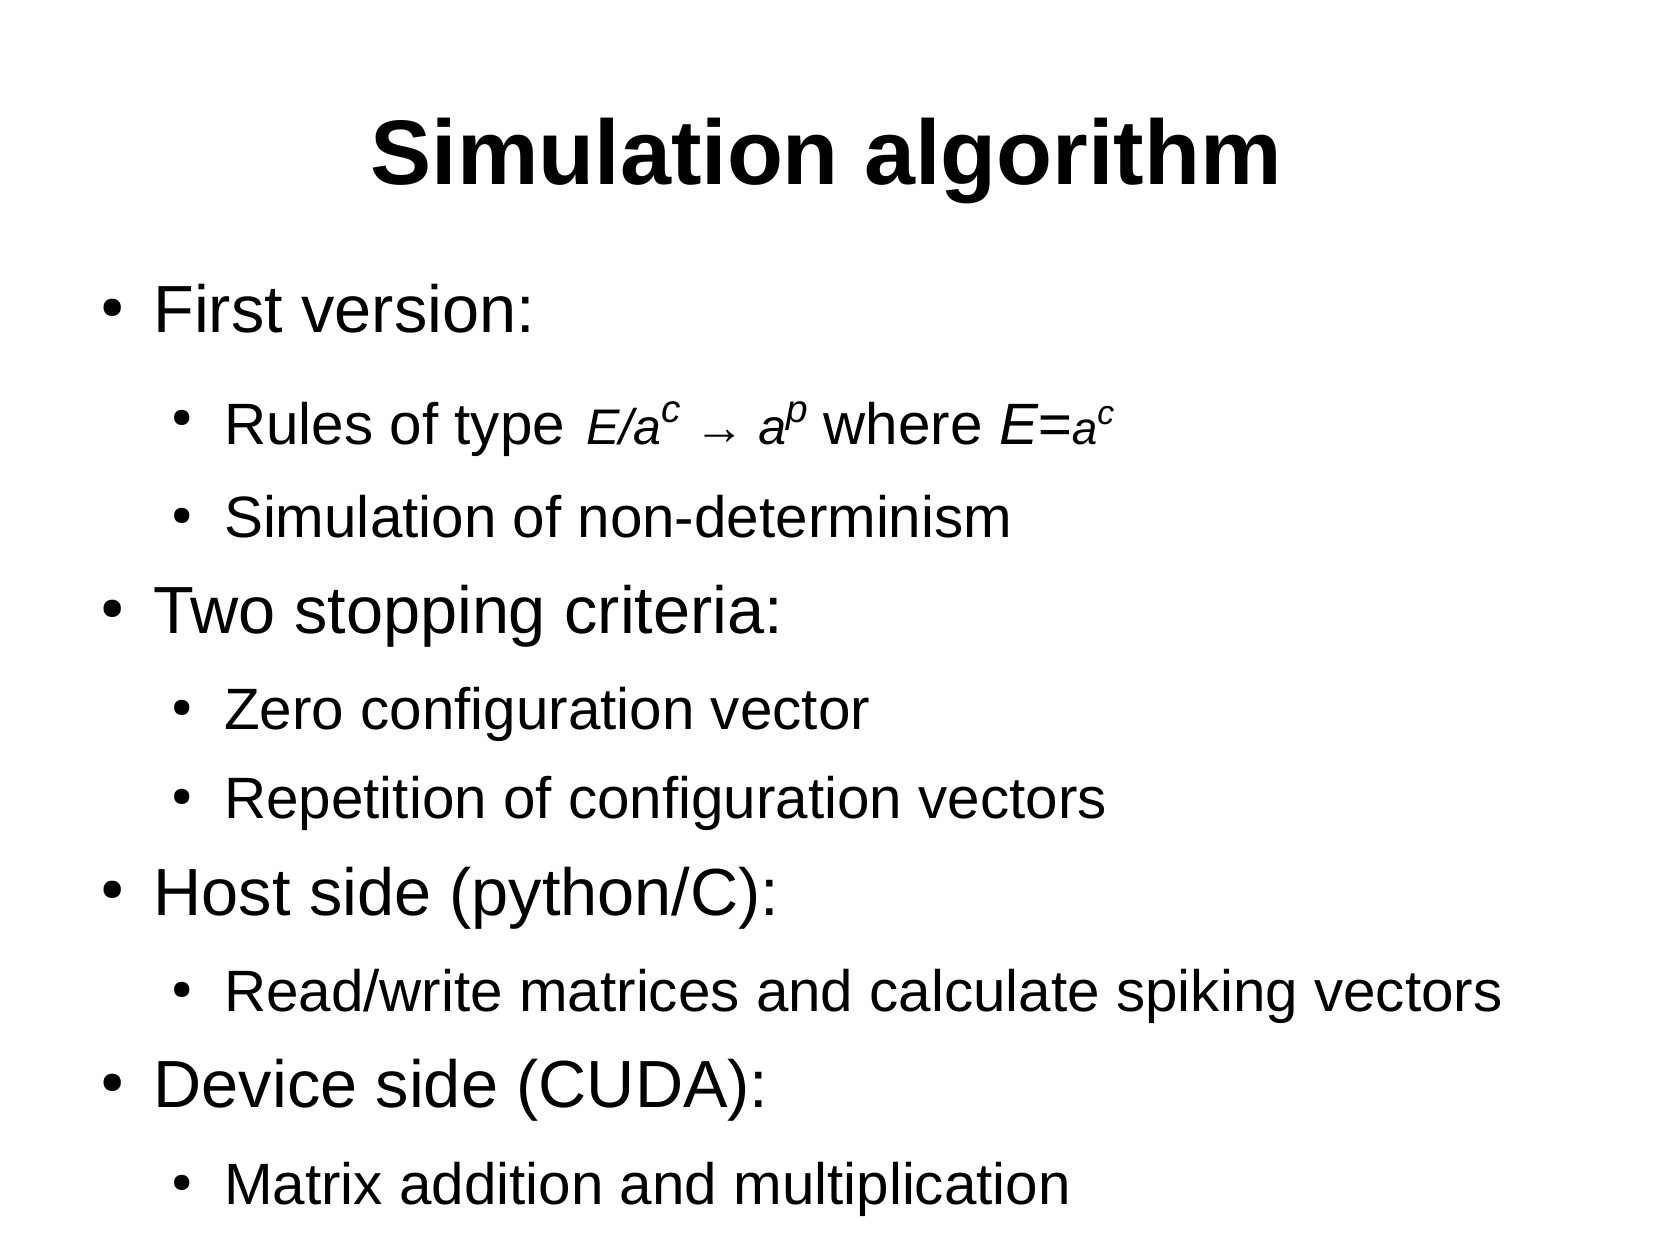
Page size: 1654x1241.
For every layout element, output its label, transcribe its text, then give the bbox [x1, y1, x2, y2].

list First version: Rules of type E/ac → ap where E=ac Simulation of non-determinism Two stopping criteria: Zero configuration vector Repetition of configuration vectors Host side (python/C): Read/write matrices and calculate spiking vectors Device side (CUDA): Matrix addition and multiplication [82, 272, 1571, 1217]
title Simulation algorithm [82, 49, 1571, 257]
